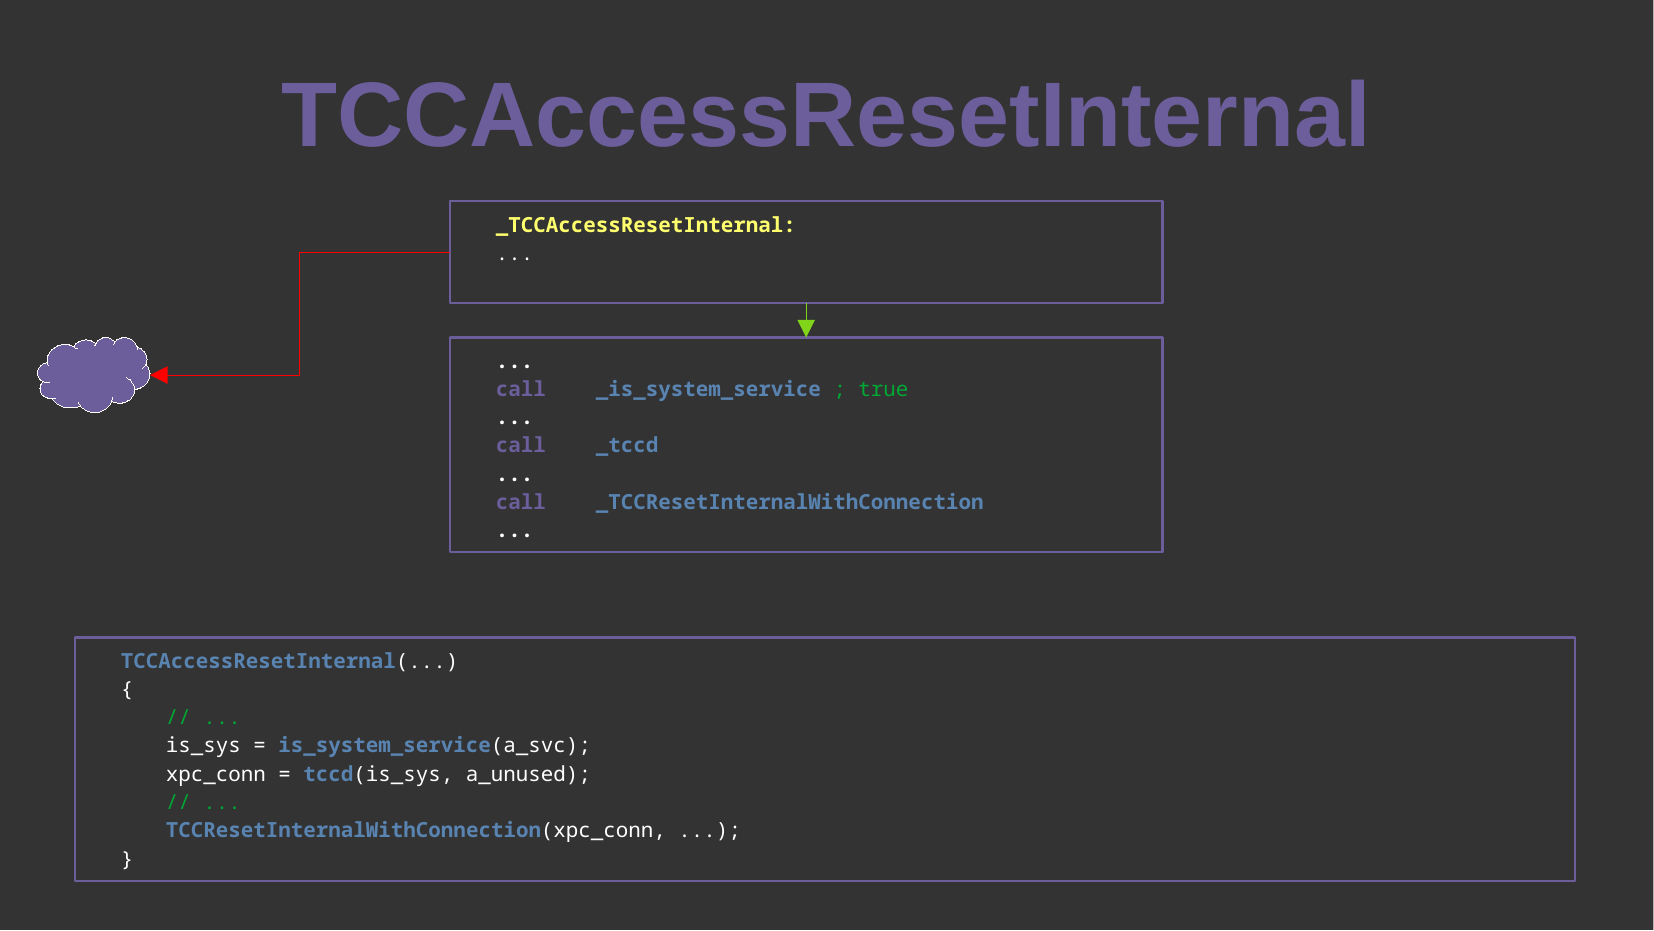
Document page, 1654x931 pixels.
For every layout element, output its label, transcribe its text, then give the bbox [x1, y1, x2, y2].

text_box ... call _is_system_service ; true ... call _tccd ... call _TCCResetInternalWithConnection ... [450, 337, 1163, 535]
text_box TCCAccessResetInternal(...) { // ... is_sys = is_system_service(a_svc); xpc_conn = tccd(is_sys, a_unused); // ... TCCResetInternalWithConnection(xpc_conn, ...); } [75, 637, 1576, 861]
text_box _TCCAccessResetInternal: ... [450, 201, 1163, 296]
text_box [37, 337, 151, 413]
title TCCAccessResetInternal [82, 37, 1571, 193]
